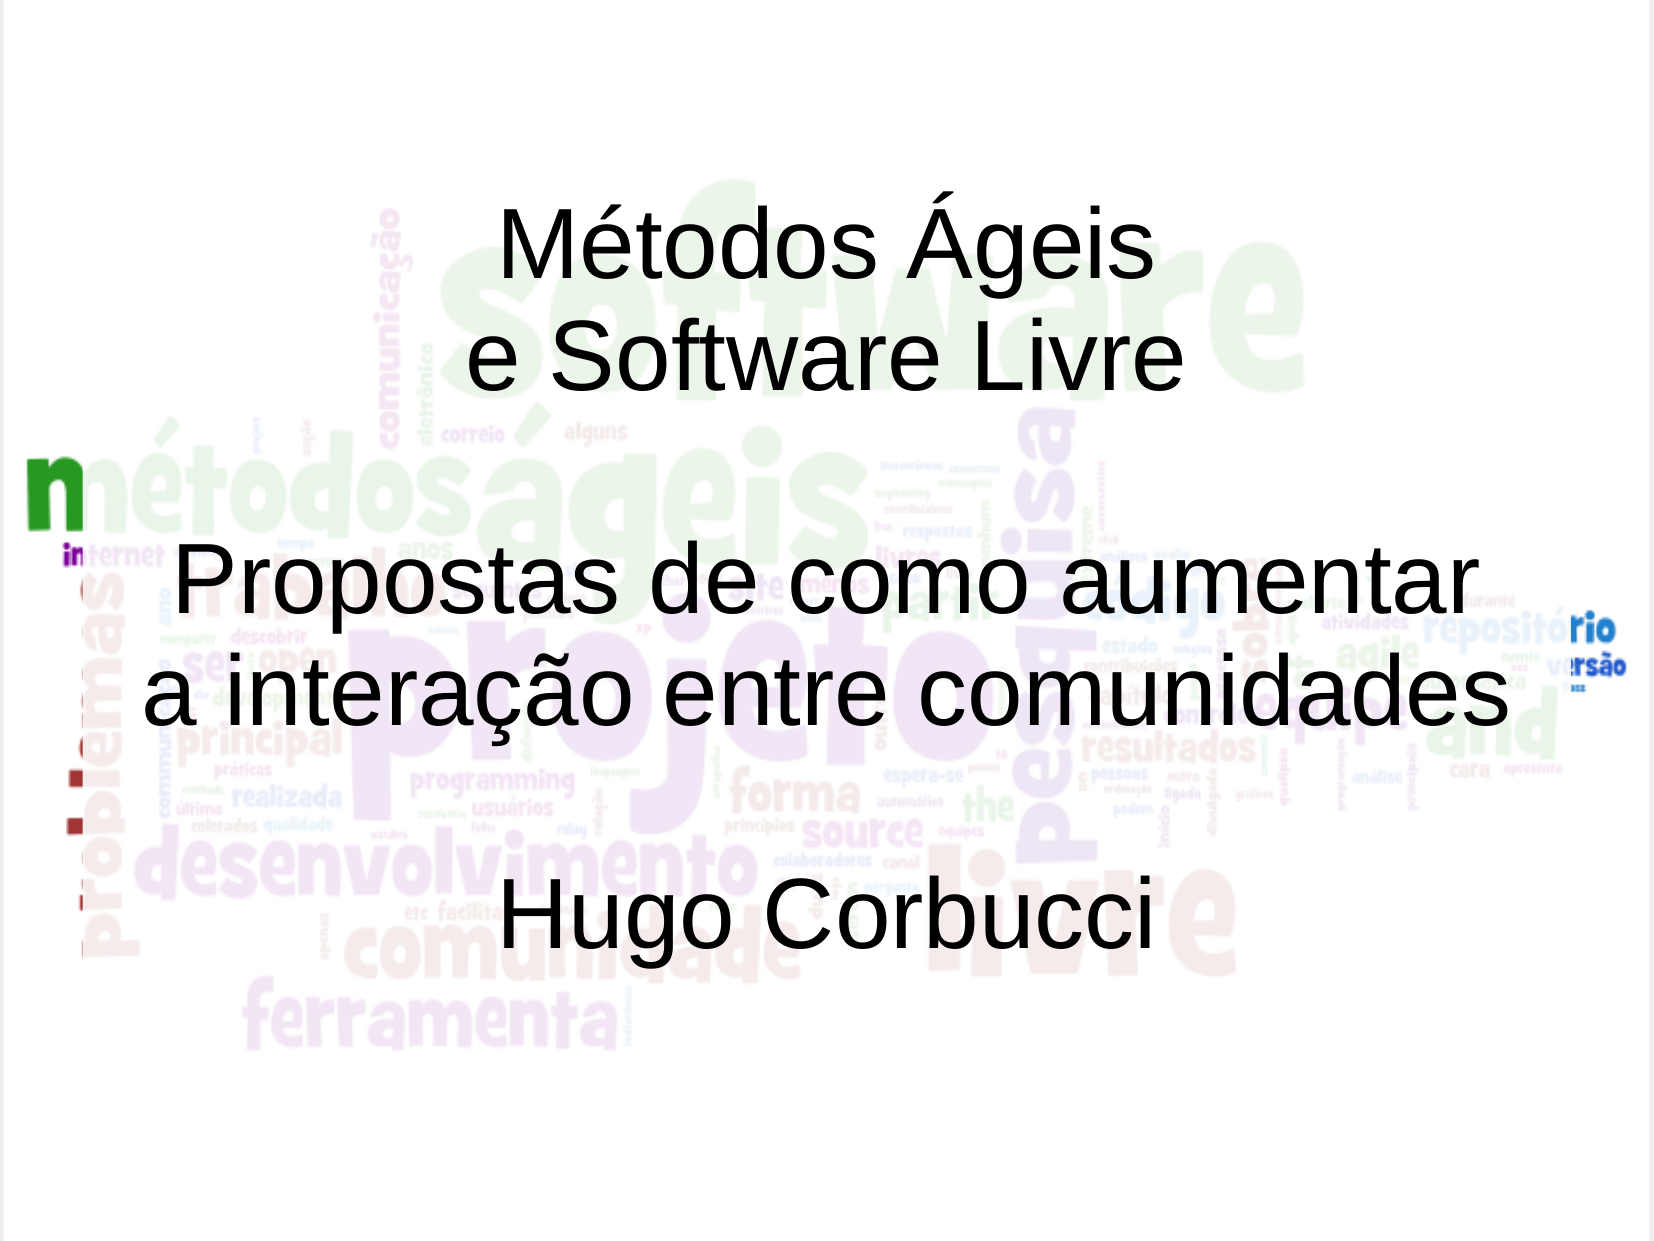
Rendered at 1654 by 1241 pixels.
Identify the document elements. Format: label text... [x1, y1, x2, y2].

picture [0, 0, 1654, 1241]
subtitle Métodos Ágeis e Software Livre Propostas de como aumentar a interação entre comunidades Hugo Corbucci [82, 56, 1571, 1102]
